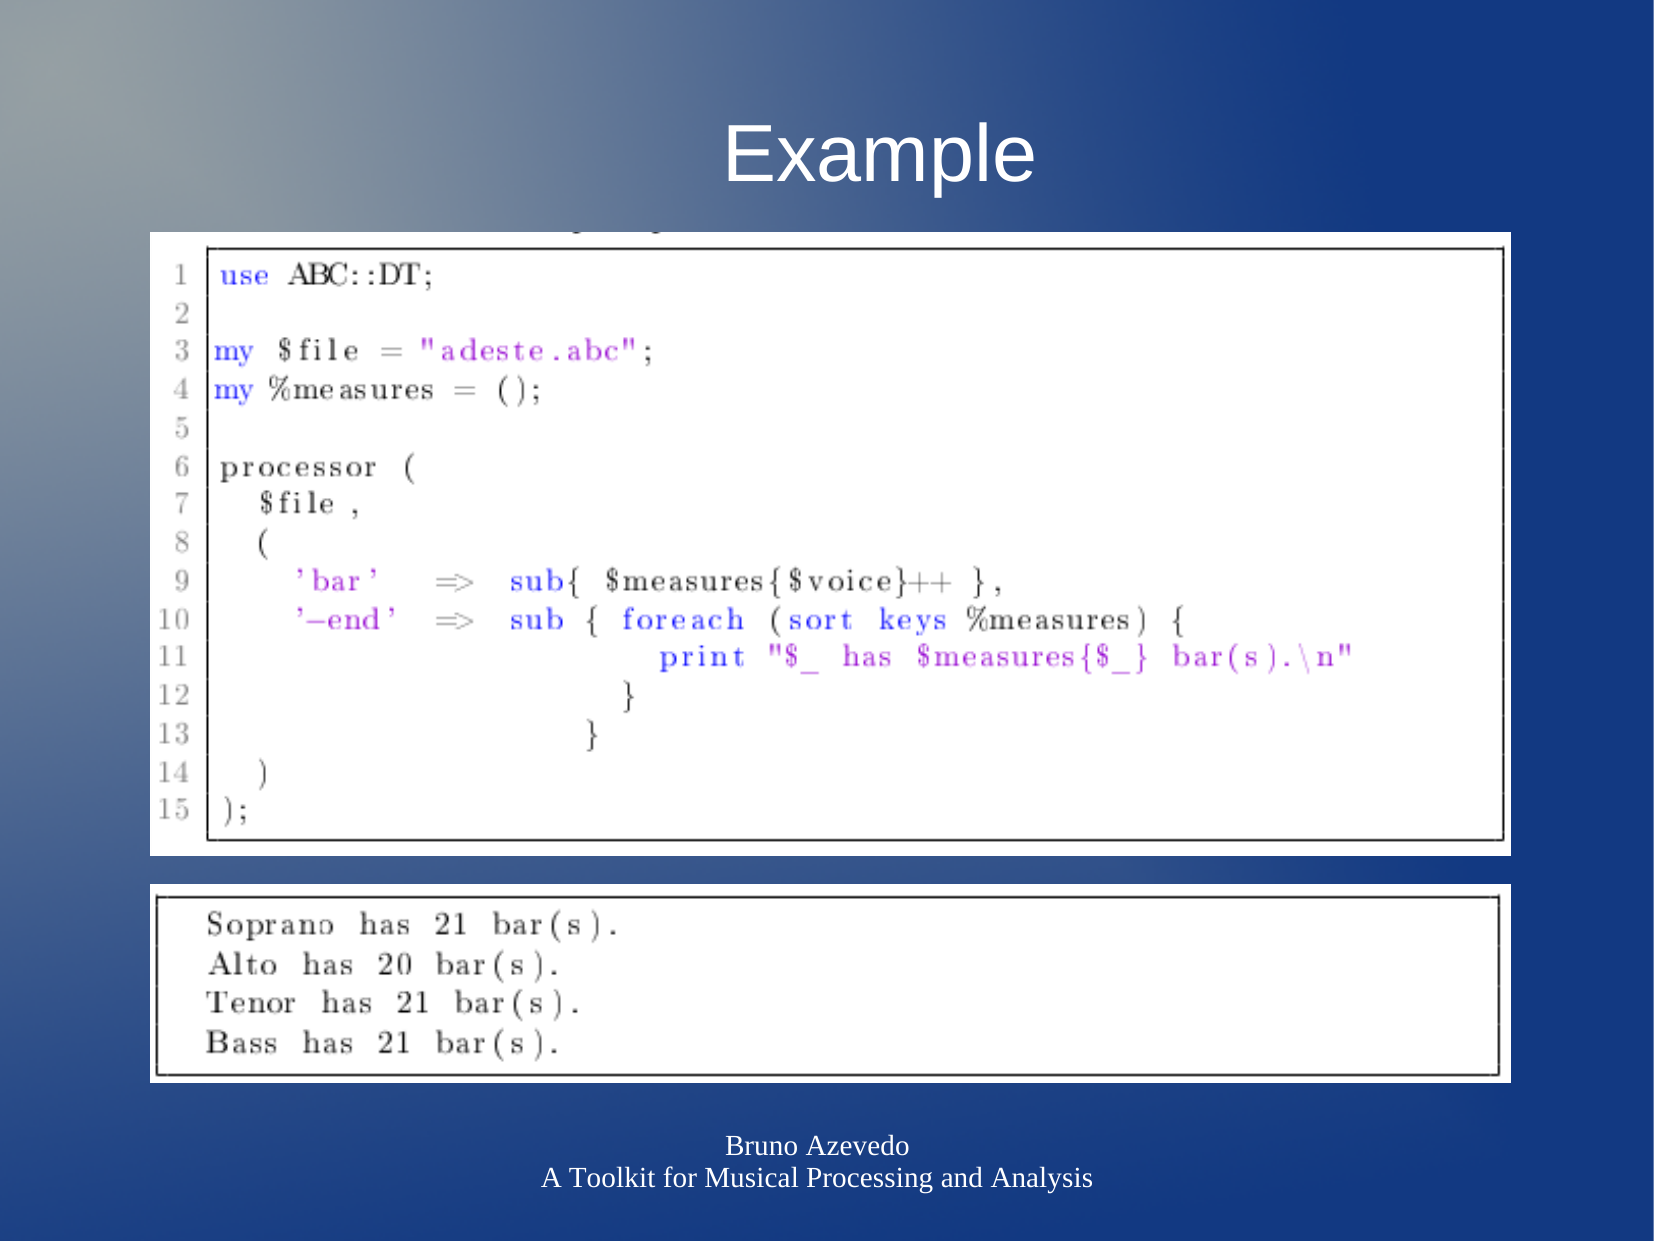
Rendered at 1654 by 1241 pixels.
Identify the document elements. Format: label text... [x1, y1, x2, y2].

picture [0, 0, 1654, 1241]
title Example [82, 49, 1571, 257]
